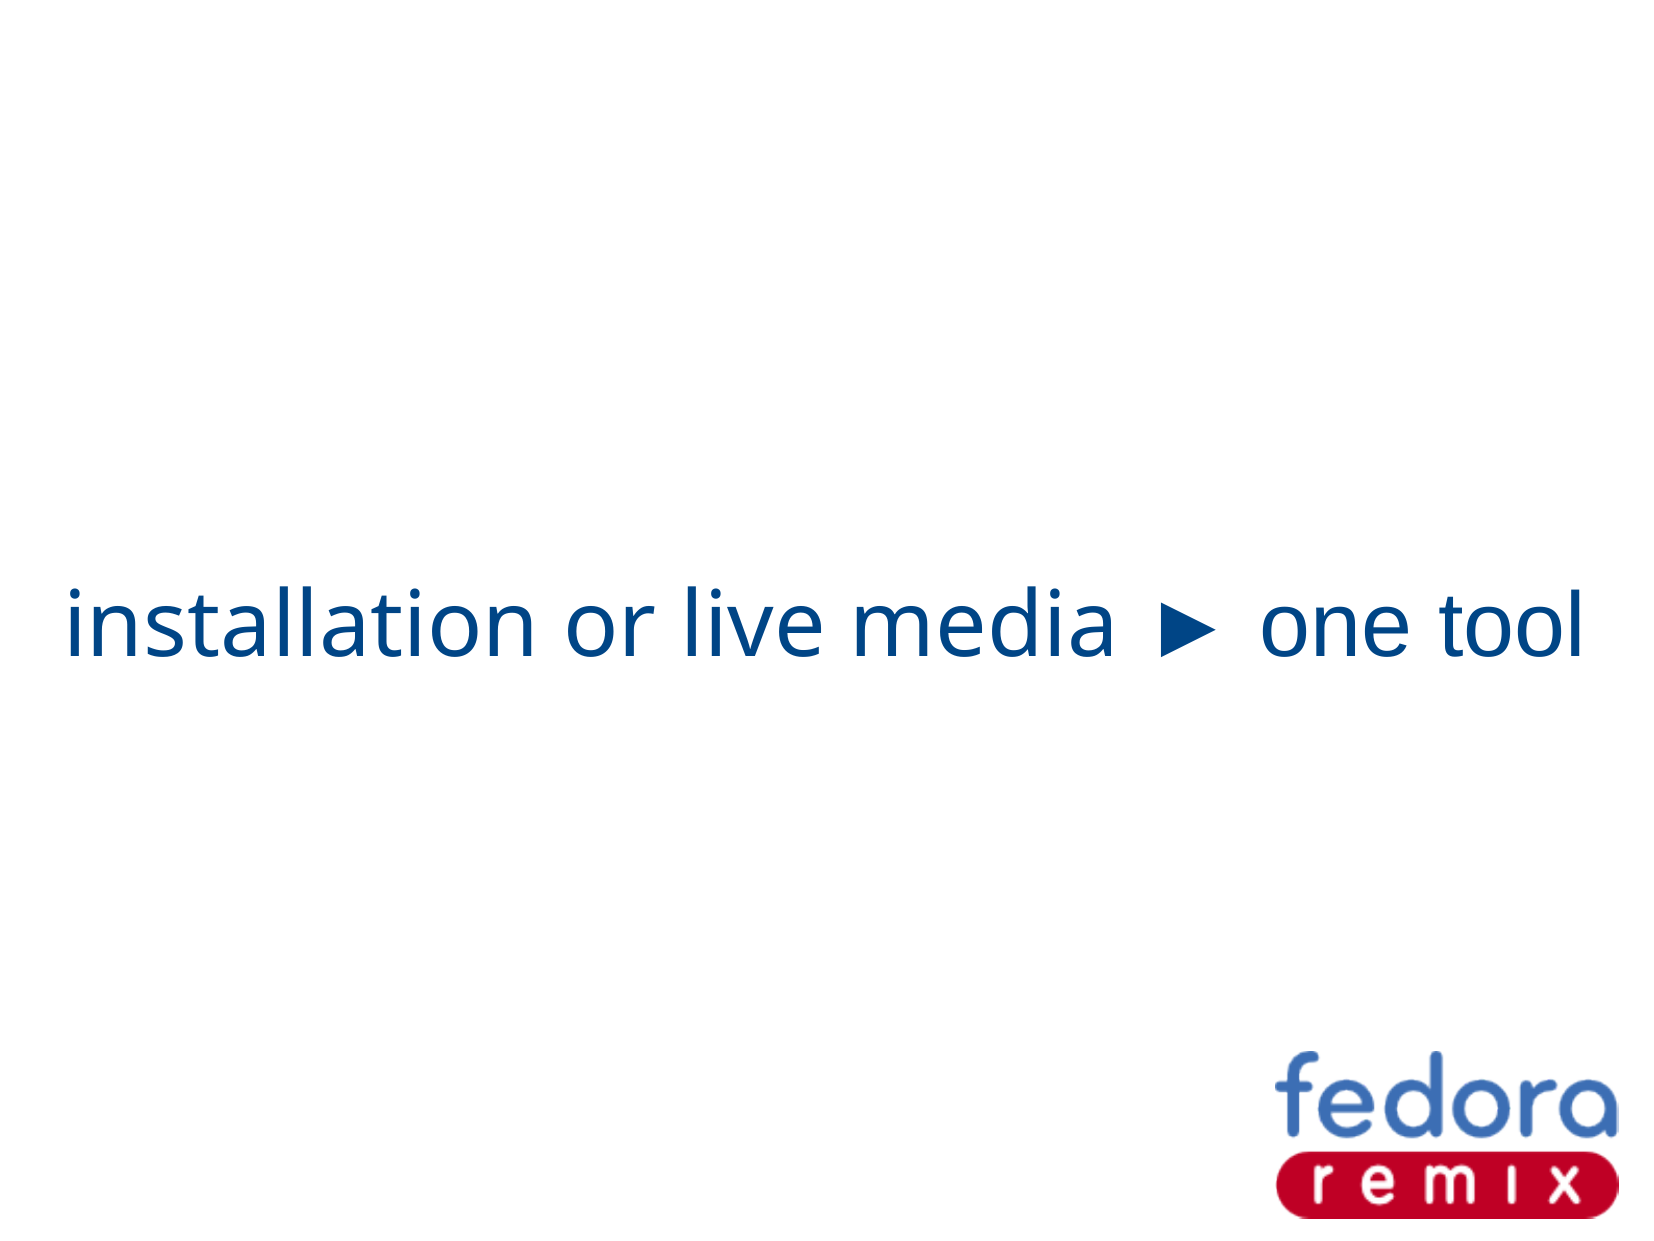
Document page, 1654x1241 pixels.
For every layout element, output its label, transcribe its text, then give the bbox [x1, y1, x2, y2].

picture [1275, 1051, 1619, 1219]
text_box installation or live media ► one tool [37, 568, 1613, 674]
